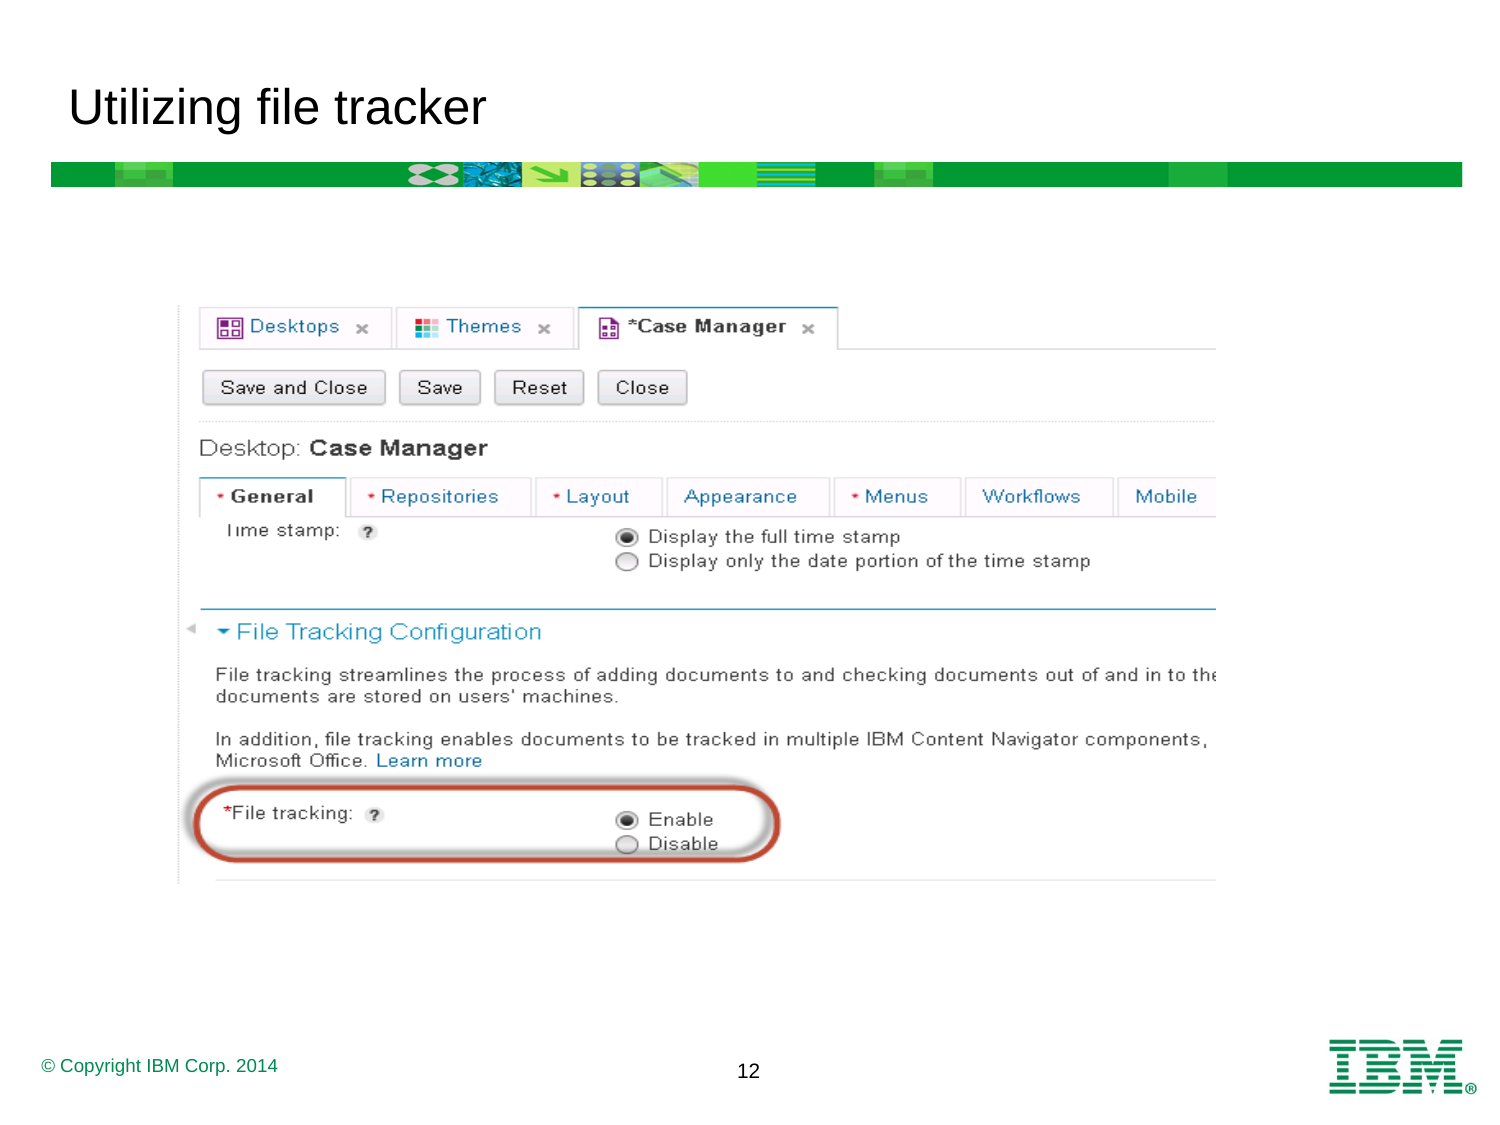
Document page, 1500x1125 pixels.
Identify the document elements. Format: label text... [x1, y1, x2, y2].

picture [50, 161, 1463, 189]
title Utilizing file tracker [53, 69, 1239, 144]
picture [137, 299, 1216, 886]
picture [1327, 1037, 1479, 1096]
